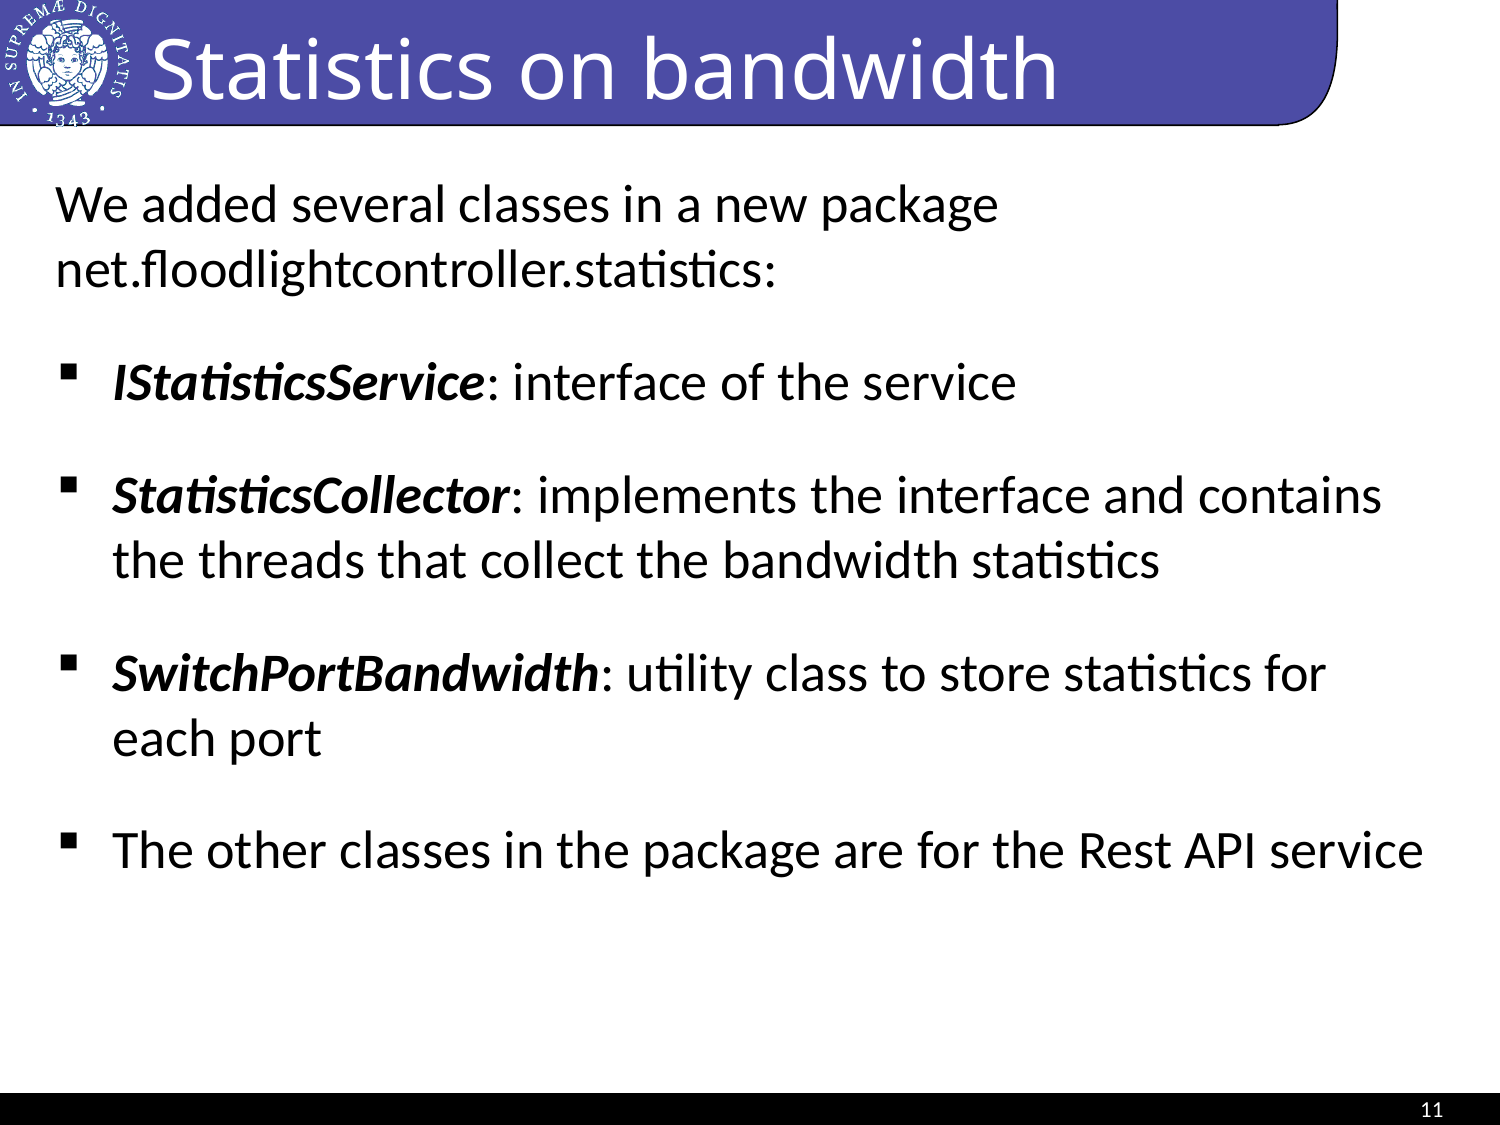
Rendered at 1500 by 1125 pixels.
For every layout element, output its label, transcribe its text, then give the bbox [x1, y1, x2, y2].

text_box We added several classes in a new package net.floodlightcontroller.statistics: IStatisticsService: interface of the service StatisticsCollector: implements the interface and contains the threads that collect the bandwidth statistics SwitchPortBandwidth: utility class to store statistics for each port The other classes in the package are for the Rest API service [41, 160, 1459, 1086]
text_box <numero> [2, 1086, 1500, 1125]
text_box Statistics on bandwidth [135, 7, 1341, 126]
picture [2, 0, 133, 130]
